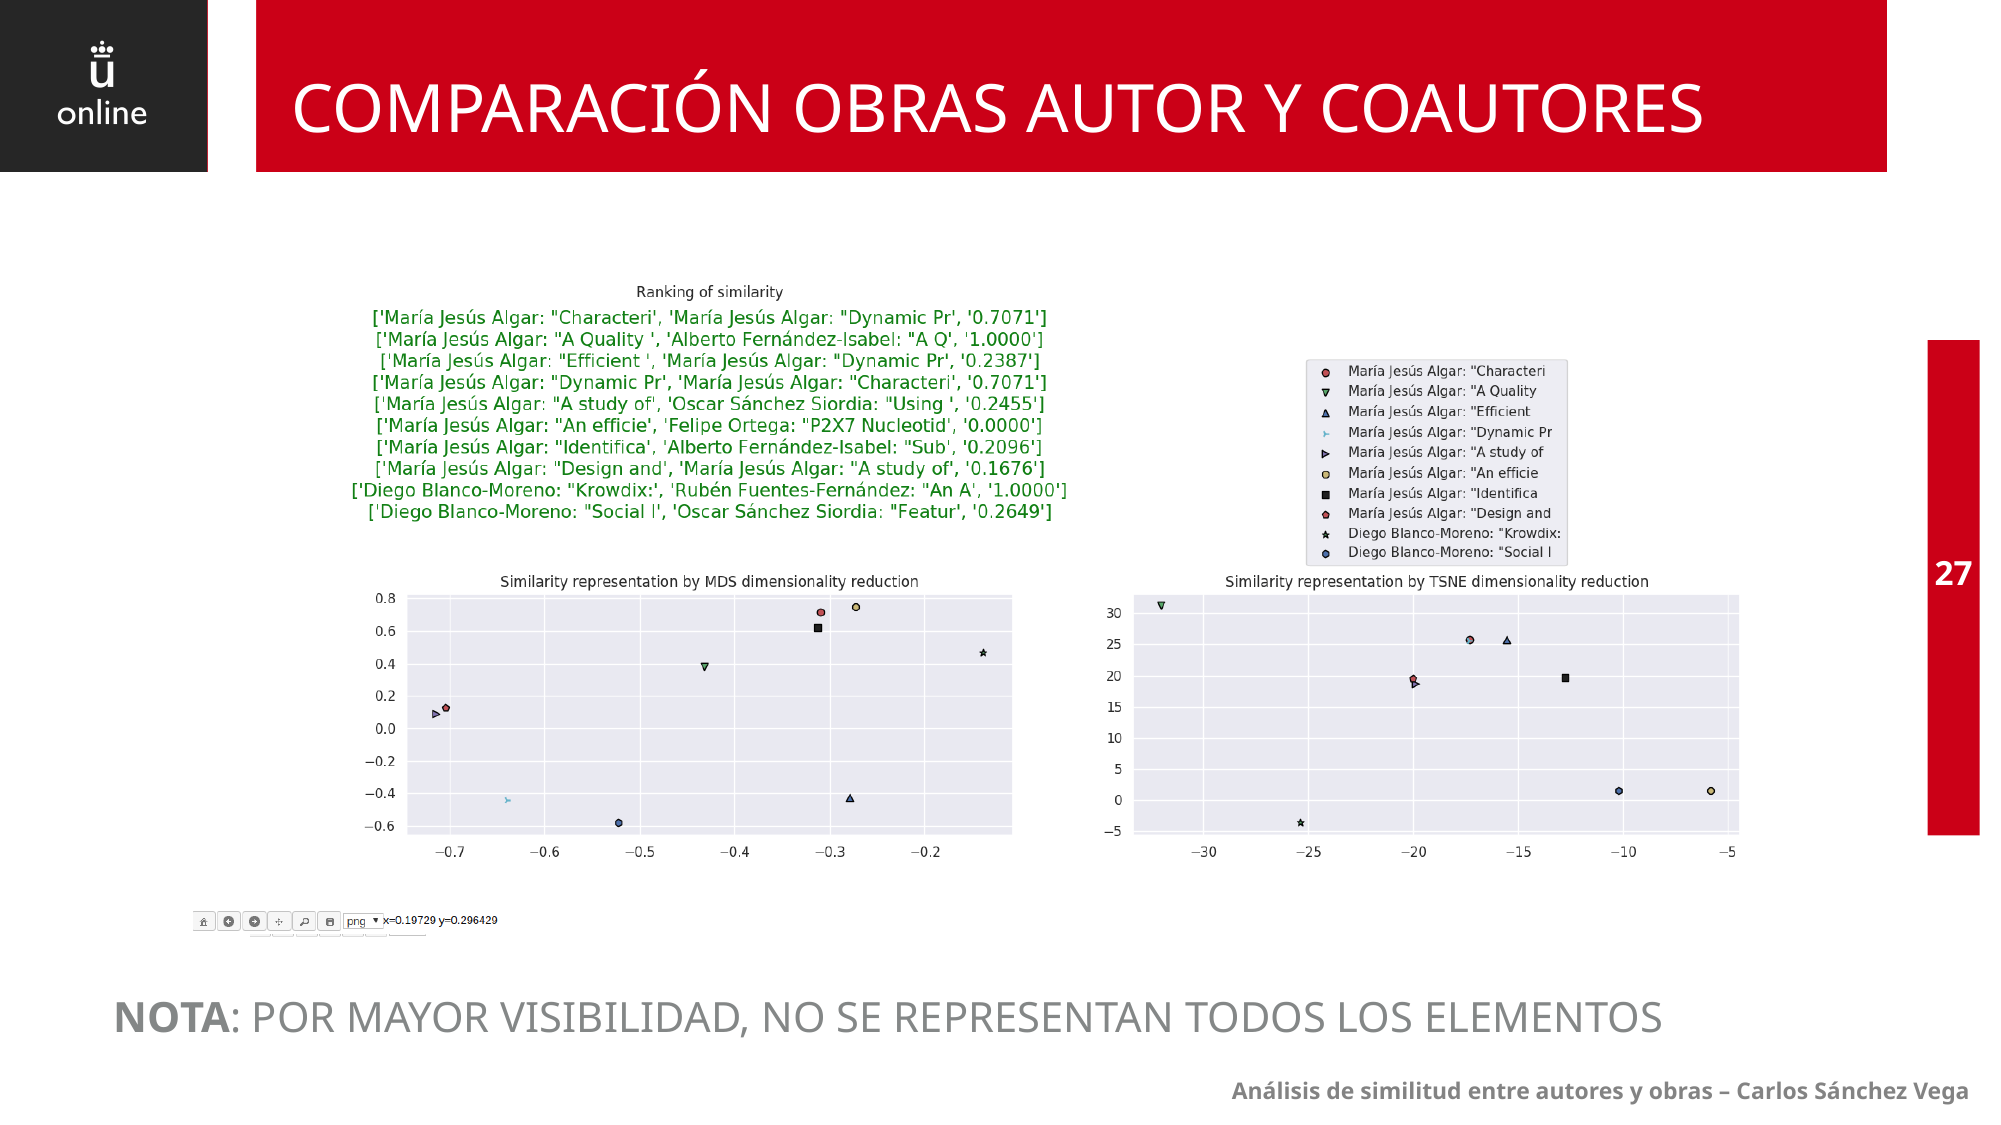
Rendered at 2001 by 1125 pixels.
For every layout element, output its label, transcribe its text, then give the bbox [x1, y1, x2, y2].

title COMPARACIÓN OBRAS AUTOR Y COAUTORES [276, 20, 1831, 154]
picture [40, 26, 164, 150]
picture [193, 222, 1784, 940]
footer Análisis de similitud entre autores y obras – Carlos Sánchez Vega [671, 1060, 1986, 1121]
text_box NOTA: por mayor visibilidad, no se representan todos los elementos [113, 990, 1961, 1040]
slide_number <número> [1898, 544, 2000, 605]
